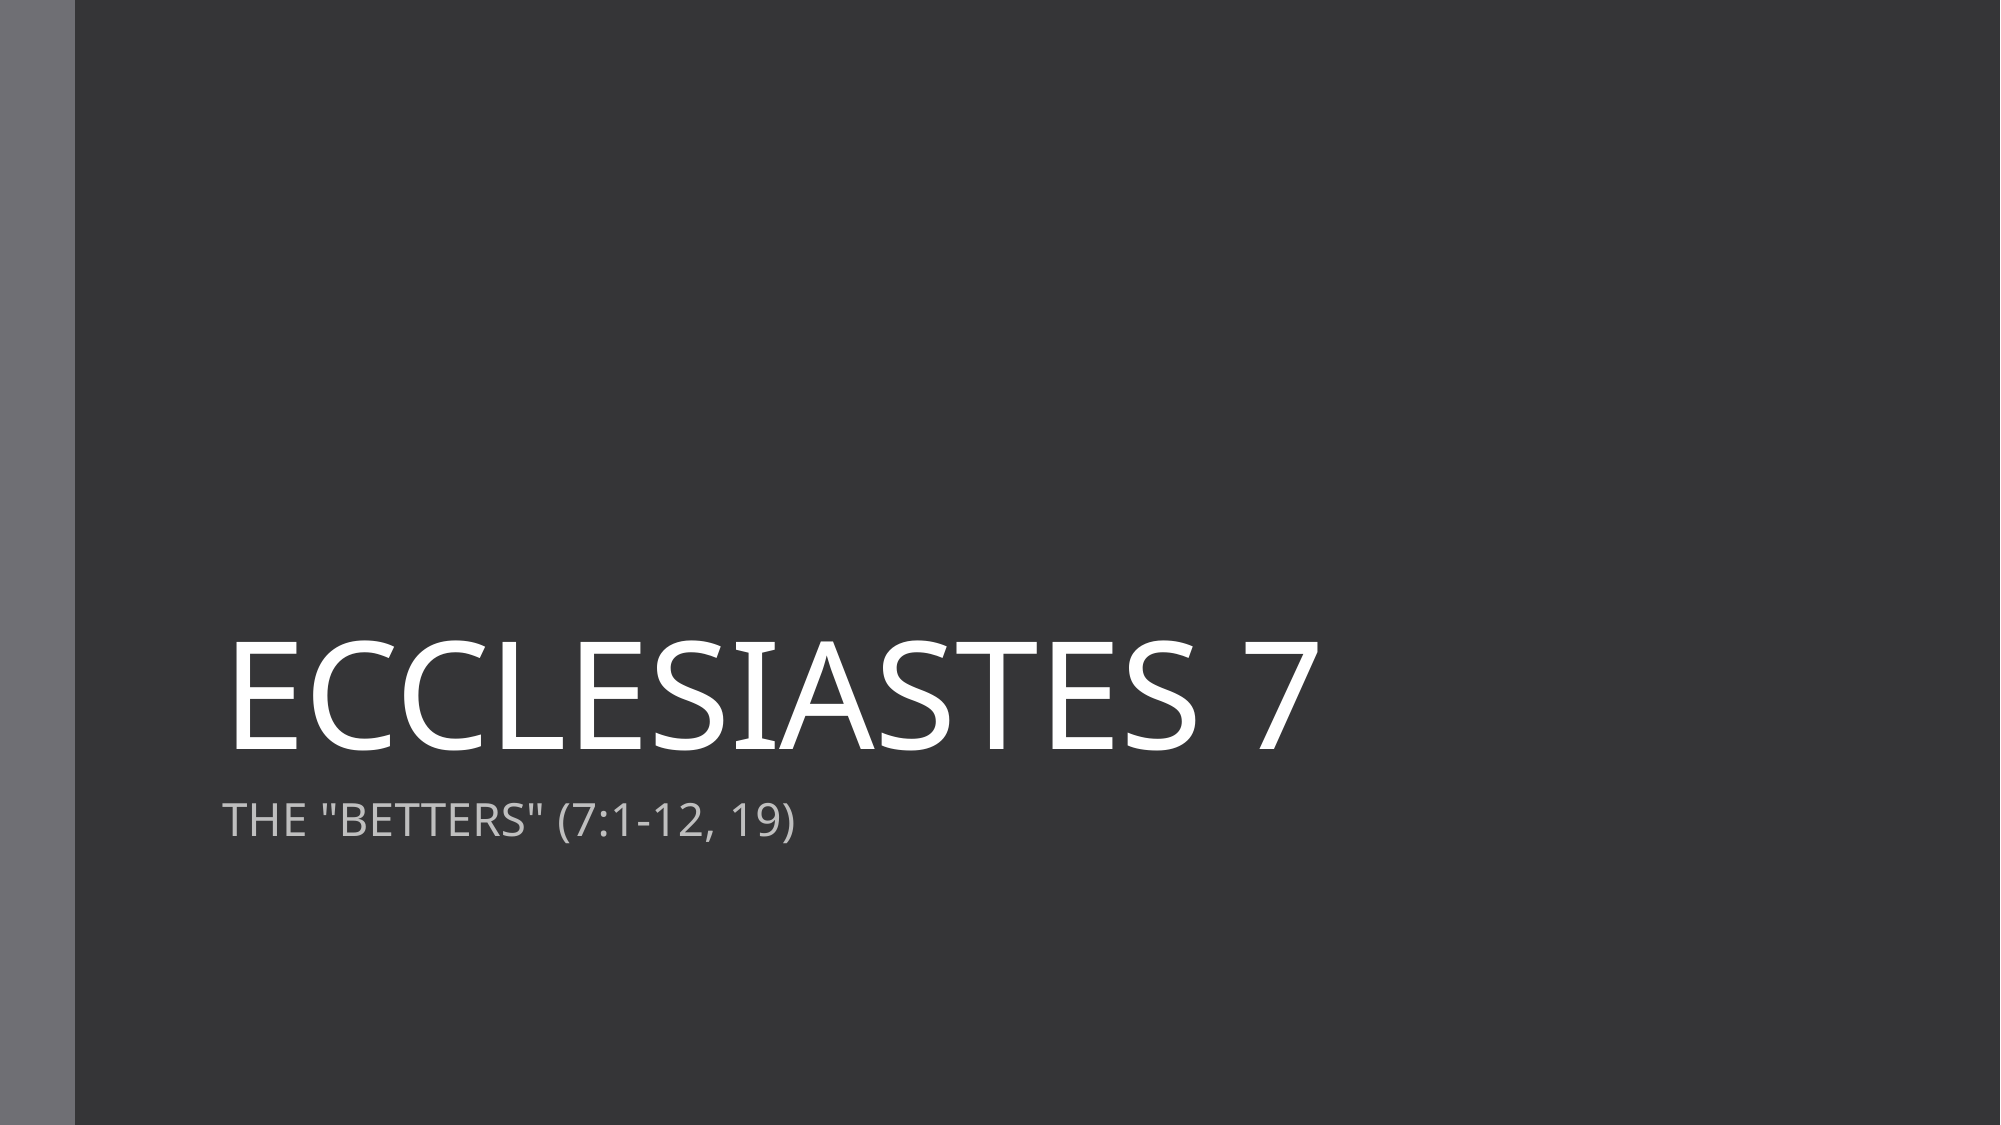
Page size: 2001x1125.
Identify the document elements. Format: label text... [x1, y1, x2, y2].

title ECCLESIASTES 7 [206, 124, 1752, 787]
subtitle THE "BETTERS" (7:1-12, 19) [206, 787, 1752, 1066]
